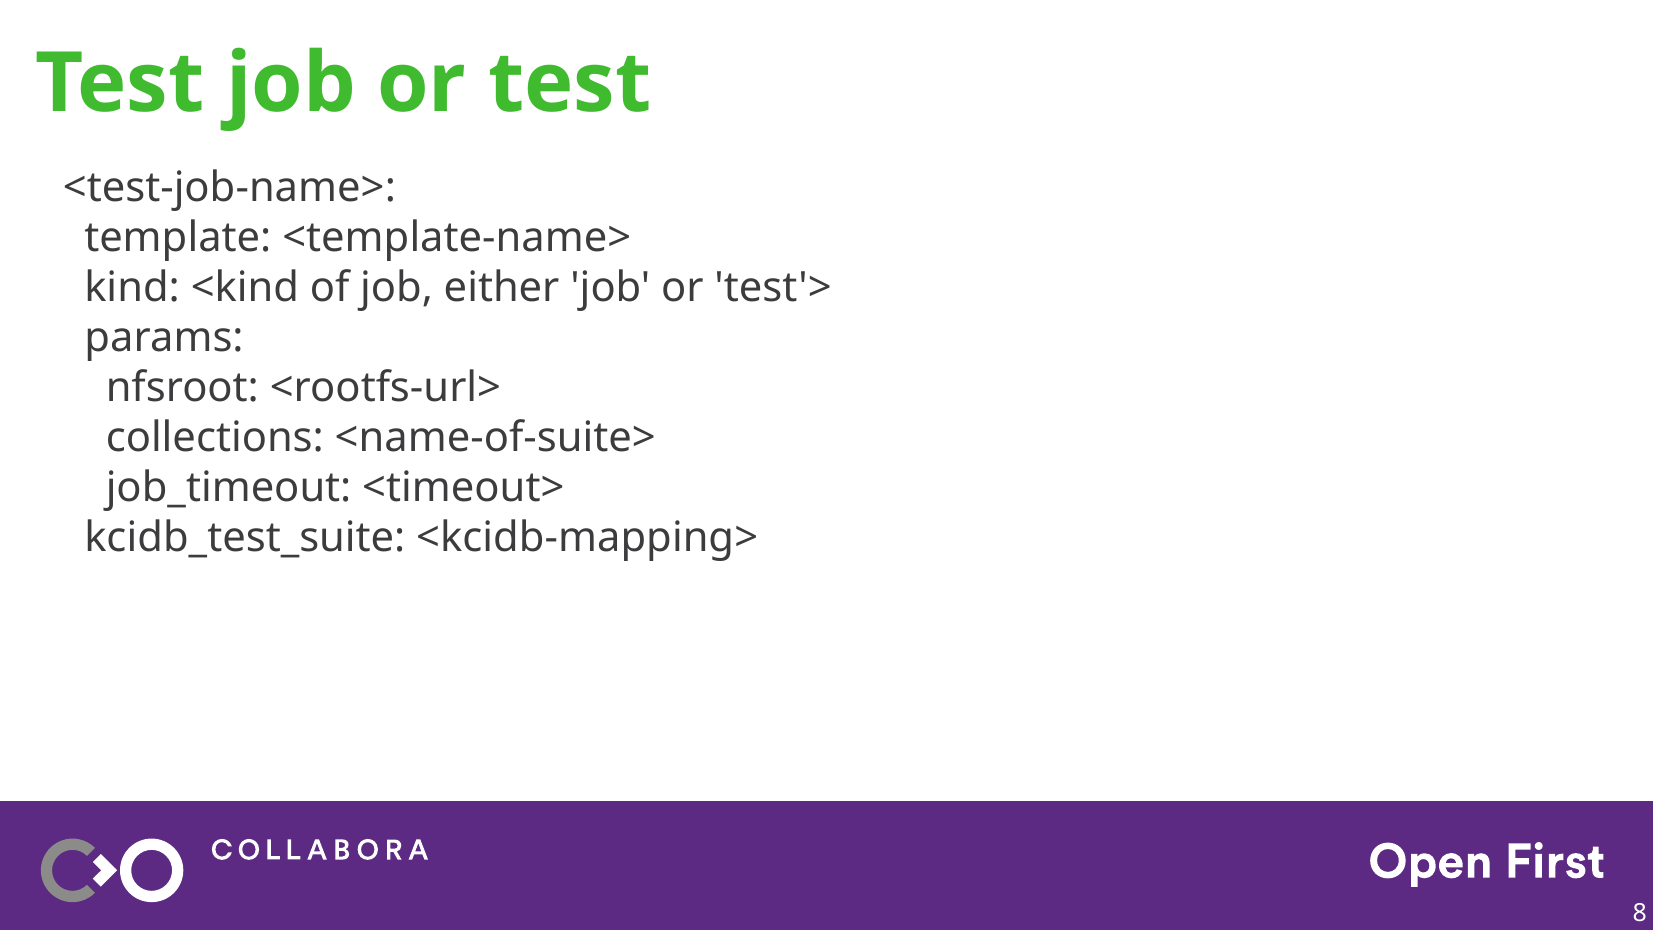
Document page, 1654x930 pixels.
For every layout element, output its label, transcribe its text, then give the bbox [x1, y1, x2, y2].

title Test job or test [35, 28, 1608, 192]
list <test-job-name>: template: <template-name> kind: <kind of job, either 'job' or 'test'> params: nfsroot: <rootfs-url> collections: <name-of-suite> job_timeout: <timeout> kcidb_test_suite: <kcidb-mapping> [41, 160, 1613, 802]
